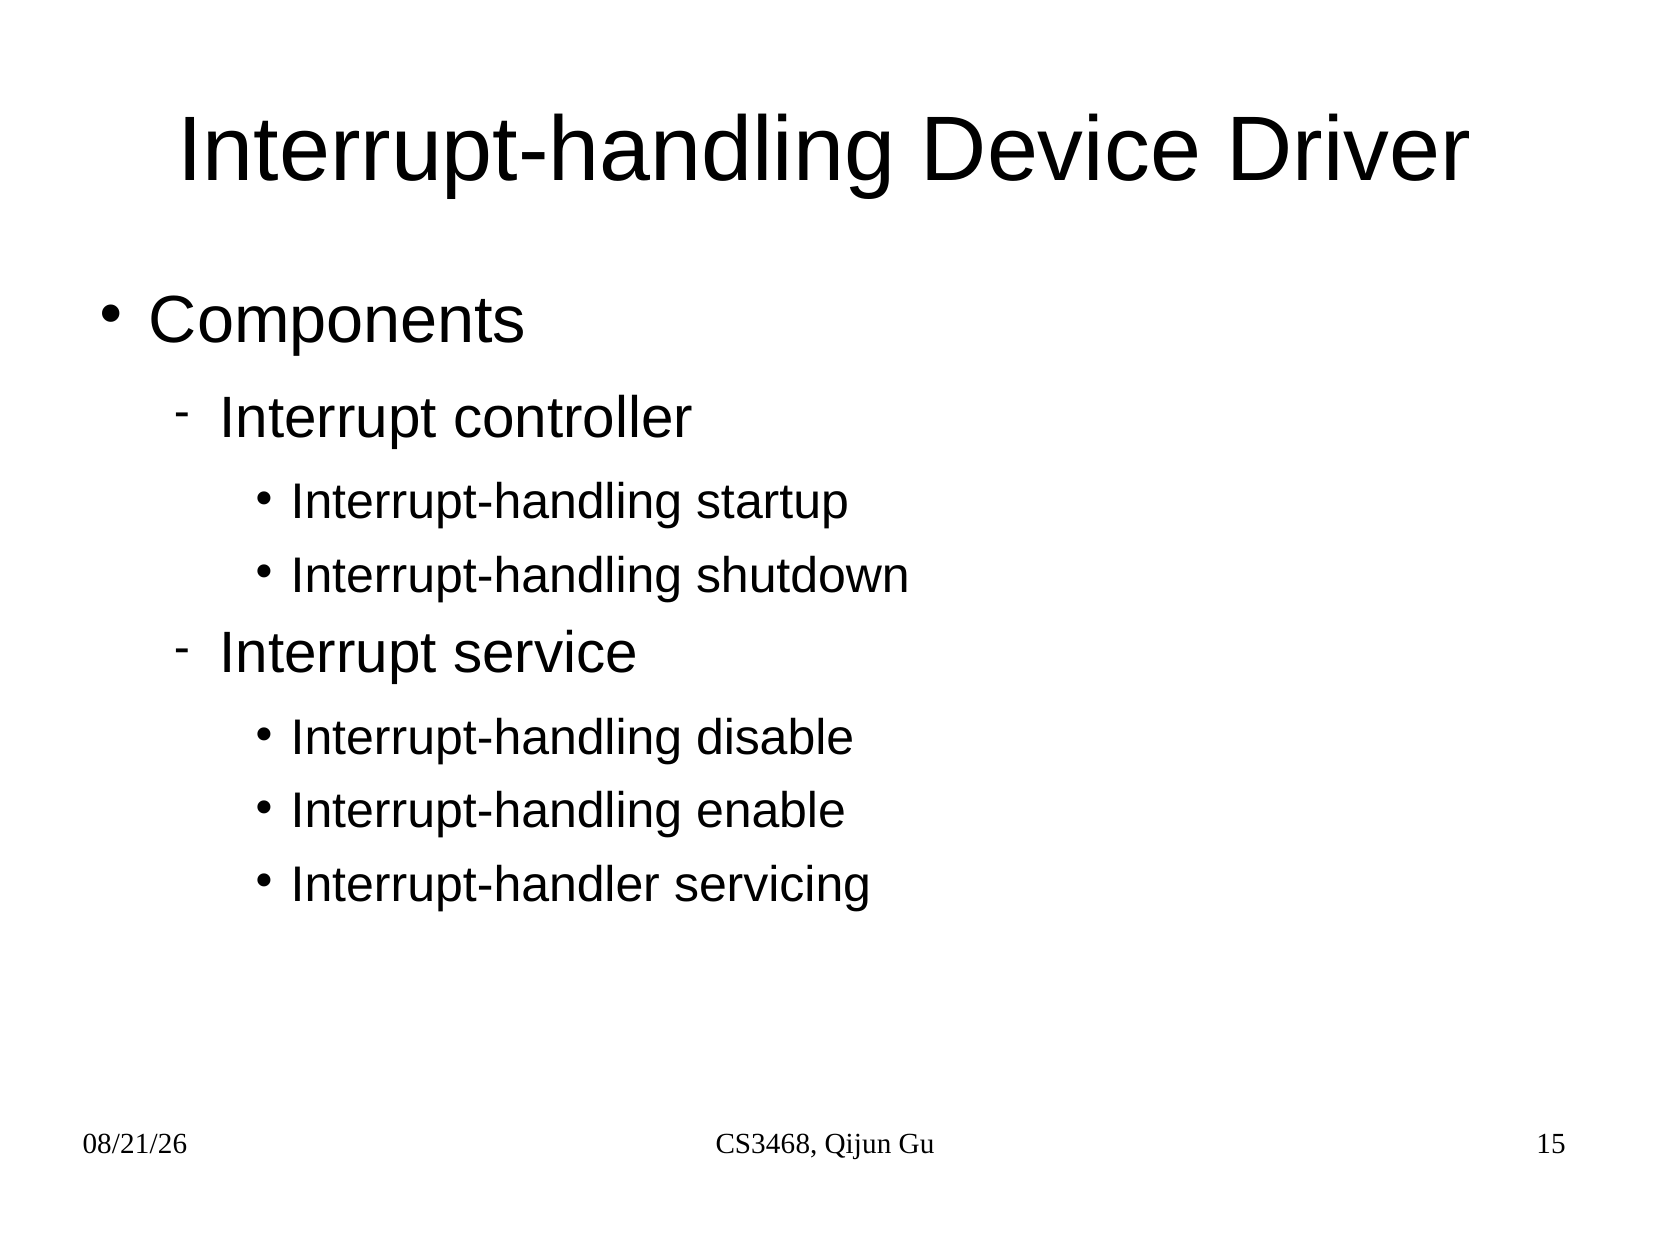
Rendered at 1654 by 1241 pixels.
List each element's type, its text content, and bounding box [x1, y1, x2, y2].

list Components Interrupt controller Interrupt-handling startup Interrupt-handling shutdown Interrupt service Interrupt-handling disable Interrupt-handling enable Interrupt-handler servicing [82, 290, 1568, 1092]
title Interrupt-handling Device Driver [82, 56, 1568, 247]
